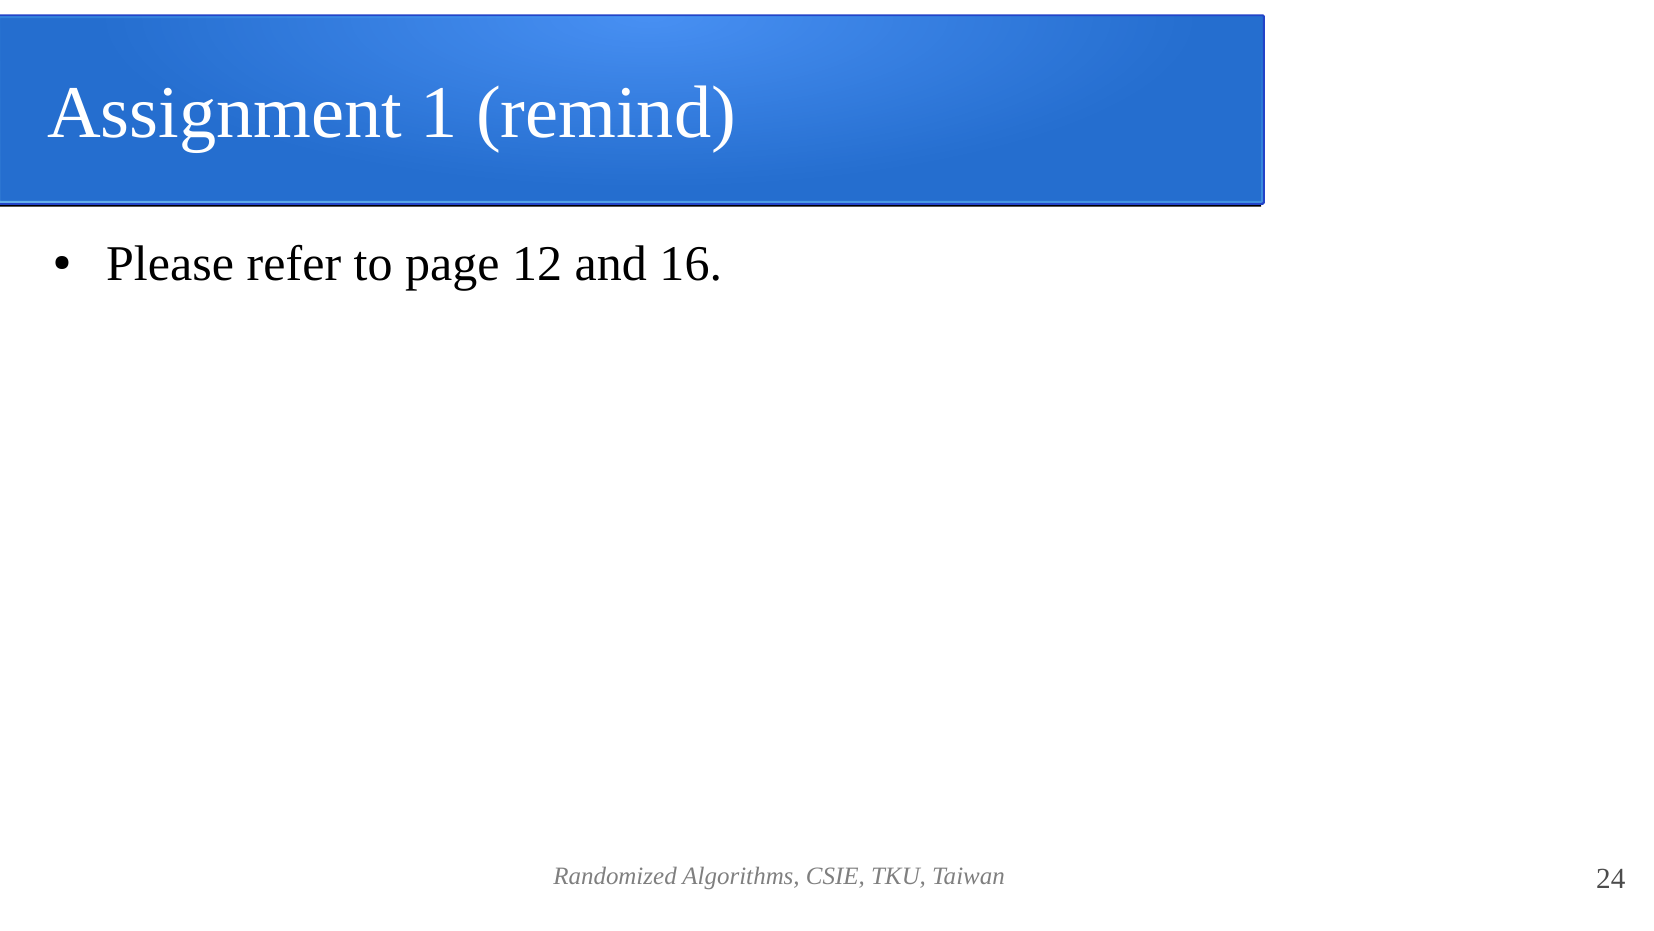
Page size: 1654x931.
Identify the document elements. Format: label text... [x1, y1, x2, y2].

title Assignment 1 (remind) [47, 35, 1199, 189]
list Please refer to page 12 and 16. [35, 236, 1524, 776]
